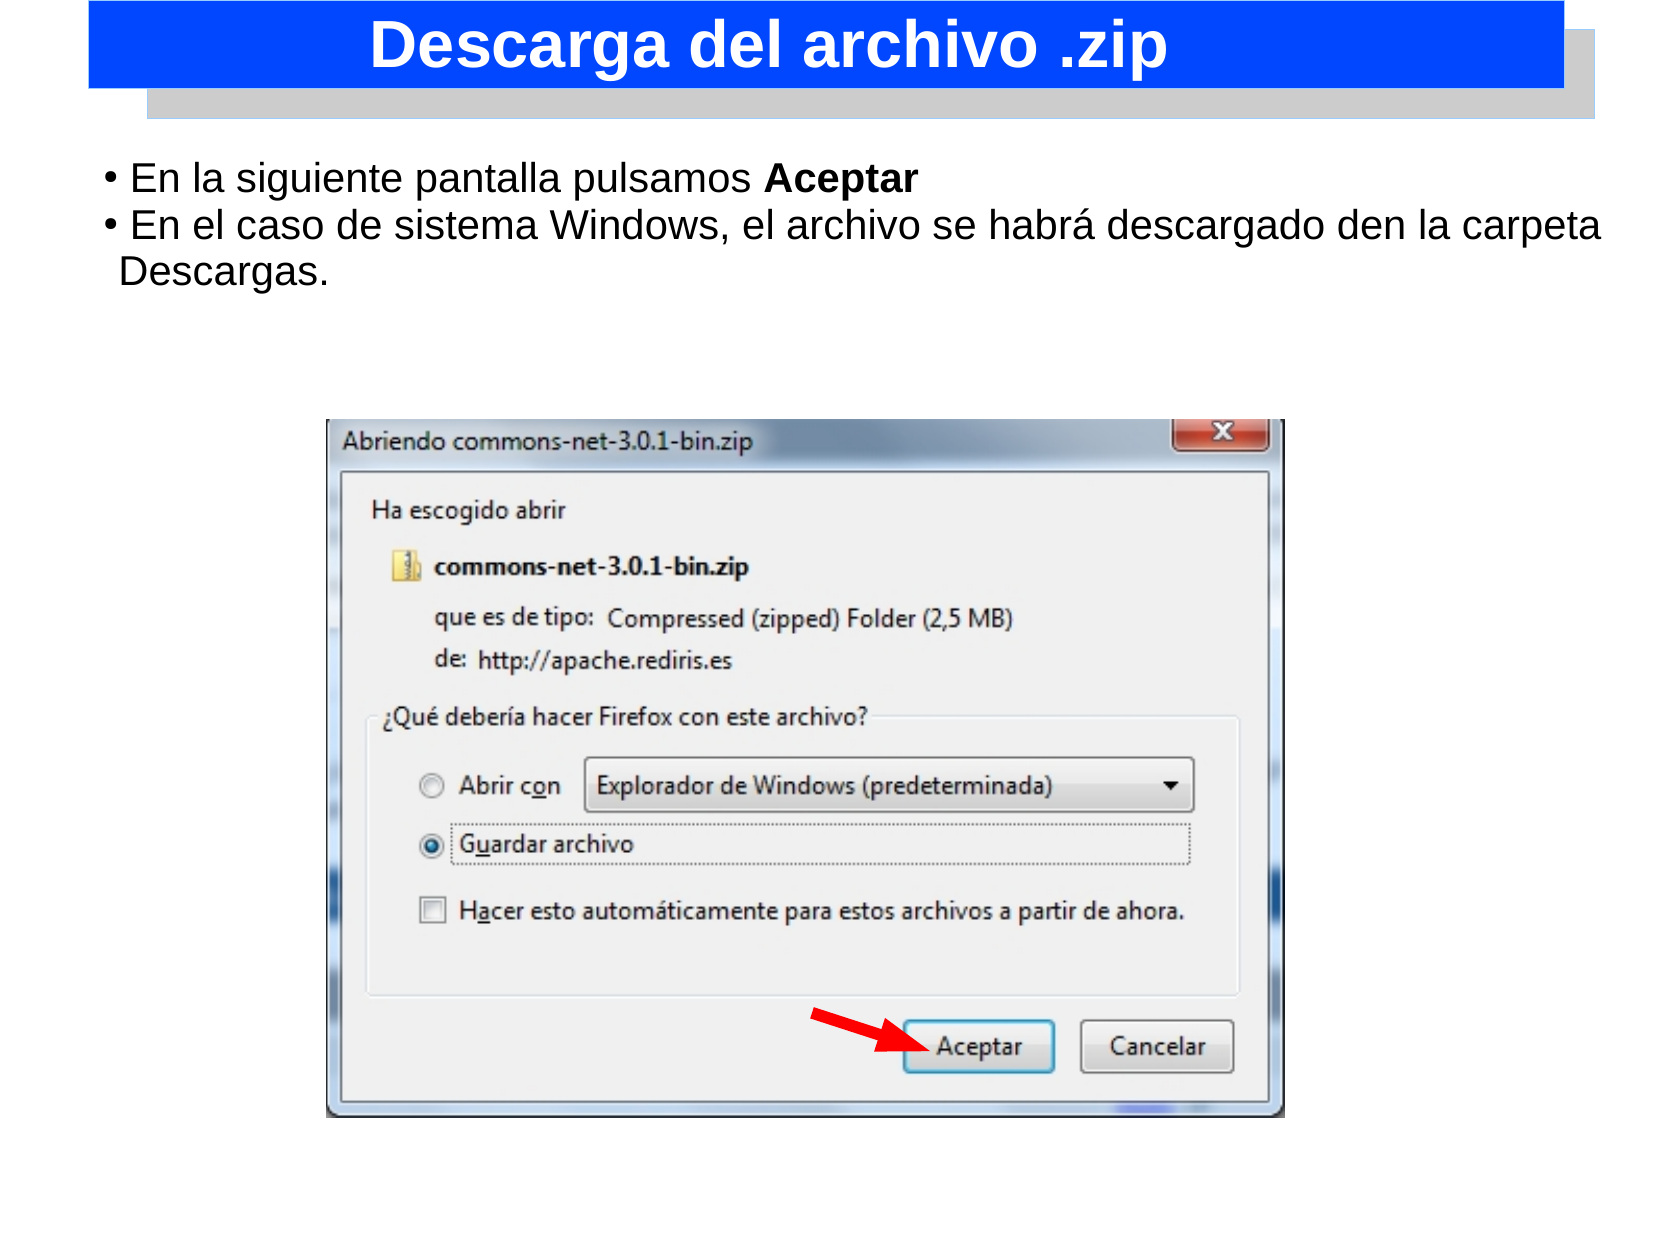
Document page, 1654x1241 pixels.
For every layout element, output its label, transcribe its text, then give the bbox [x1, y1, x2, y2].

text_box [147, 29, 1595, 119]
text_box En la siguiente pantalla pulsamos Aceptar En el caso de sistema Windows, el archivo se habrá descargado den la carpeta Descargas. [88, 147, 1617, 304]
picture [326, 419, 1285, 1118]
text_box Descarga del archivo .zip [88, 0, 1565, 89]
